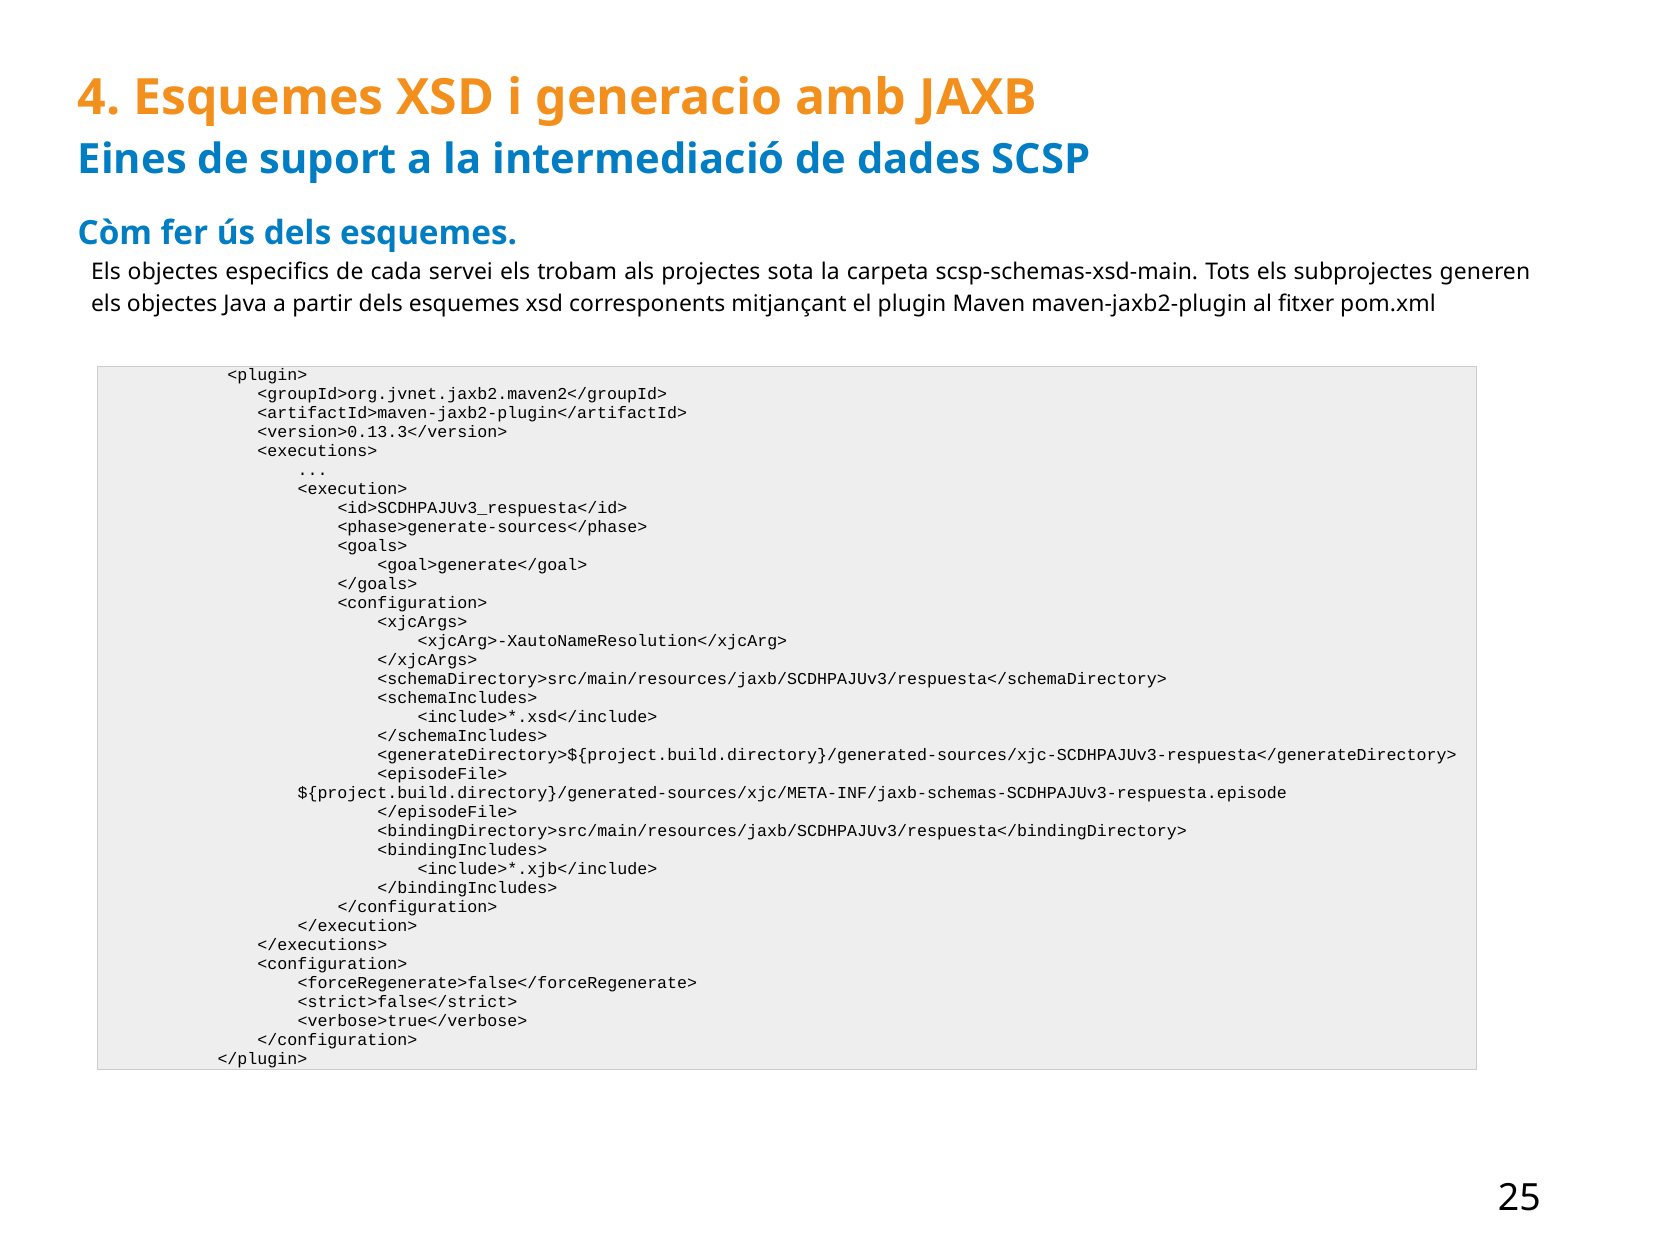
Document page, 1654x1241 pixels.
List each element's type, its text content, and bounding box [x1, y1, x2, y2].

text_box <plugin> <groupId>org.jvnet.jaxb2.maven2</groupId> <artifactId>maven-jaxb2-plugin</artifactId> <version>0.13.3</version> <executions> ... <execution> <id>SCDHPAJUv3_respuesta</id> <phase>generate-sources</phase> <goals> <goal>generate</goal> </goals> <configuration> <xjcArgs> <xjcArg>-XautoNameResolution</xjcArg> </xjcArgs> <schemaDirectory>src/main/resources/jaxb/SCDHPAJUv3/respuesta</schemaDirectory> <schemaIncludes> <include>*.xsd</include> </schemaIncludes> <generateDirectory>${project.build.directory}/generated-sources/xjc-SCDHPAJUv3-respuesta</generateDirectory> <episodeFile> ${project.build.directory}/generated-sources/xjc/META-INF/jaxb-schemas-SCDHPAJUv3-respuesta.episode </episodeFile> <bindingDirectory>src/main/resources/jaxb/SCDHPAJUv3/respuesta</bindingDirectory> <bindingIncludes> <include>*.xjb</include> </bindingIncludes> </configuration> </execution> </executions> <configuration> <forceRegenerate>false</forceRegenerate> <strict>false</strict> <verbose>true</verbose> </configuration> </plugin> [97, 366, 1477, 1070]
text_box Els objectes especifics de cada servei els trobam als projectes sota la carpeta scsp-schemas-xsd-main. Tots els subprojectes generen els objectes Java a partir dels esquemes xsd corresponents mitjançant el plugin Maven maven-jaxb2-plugin al fitxer pom.xml [76, 248, 1548, 355]
text_box <número> [1483, 1163, 1654, 1229]
text_box 4. Esquemes XSD i generacio amb JAXB Eines de suport a la intermediació de dades SCSP Còm fer ús dels esquemes. [63, 53, 1535, 148]
